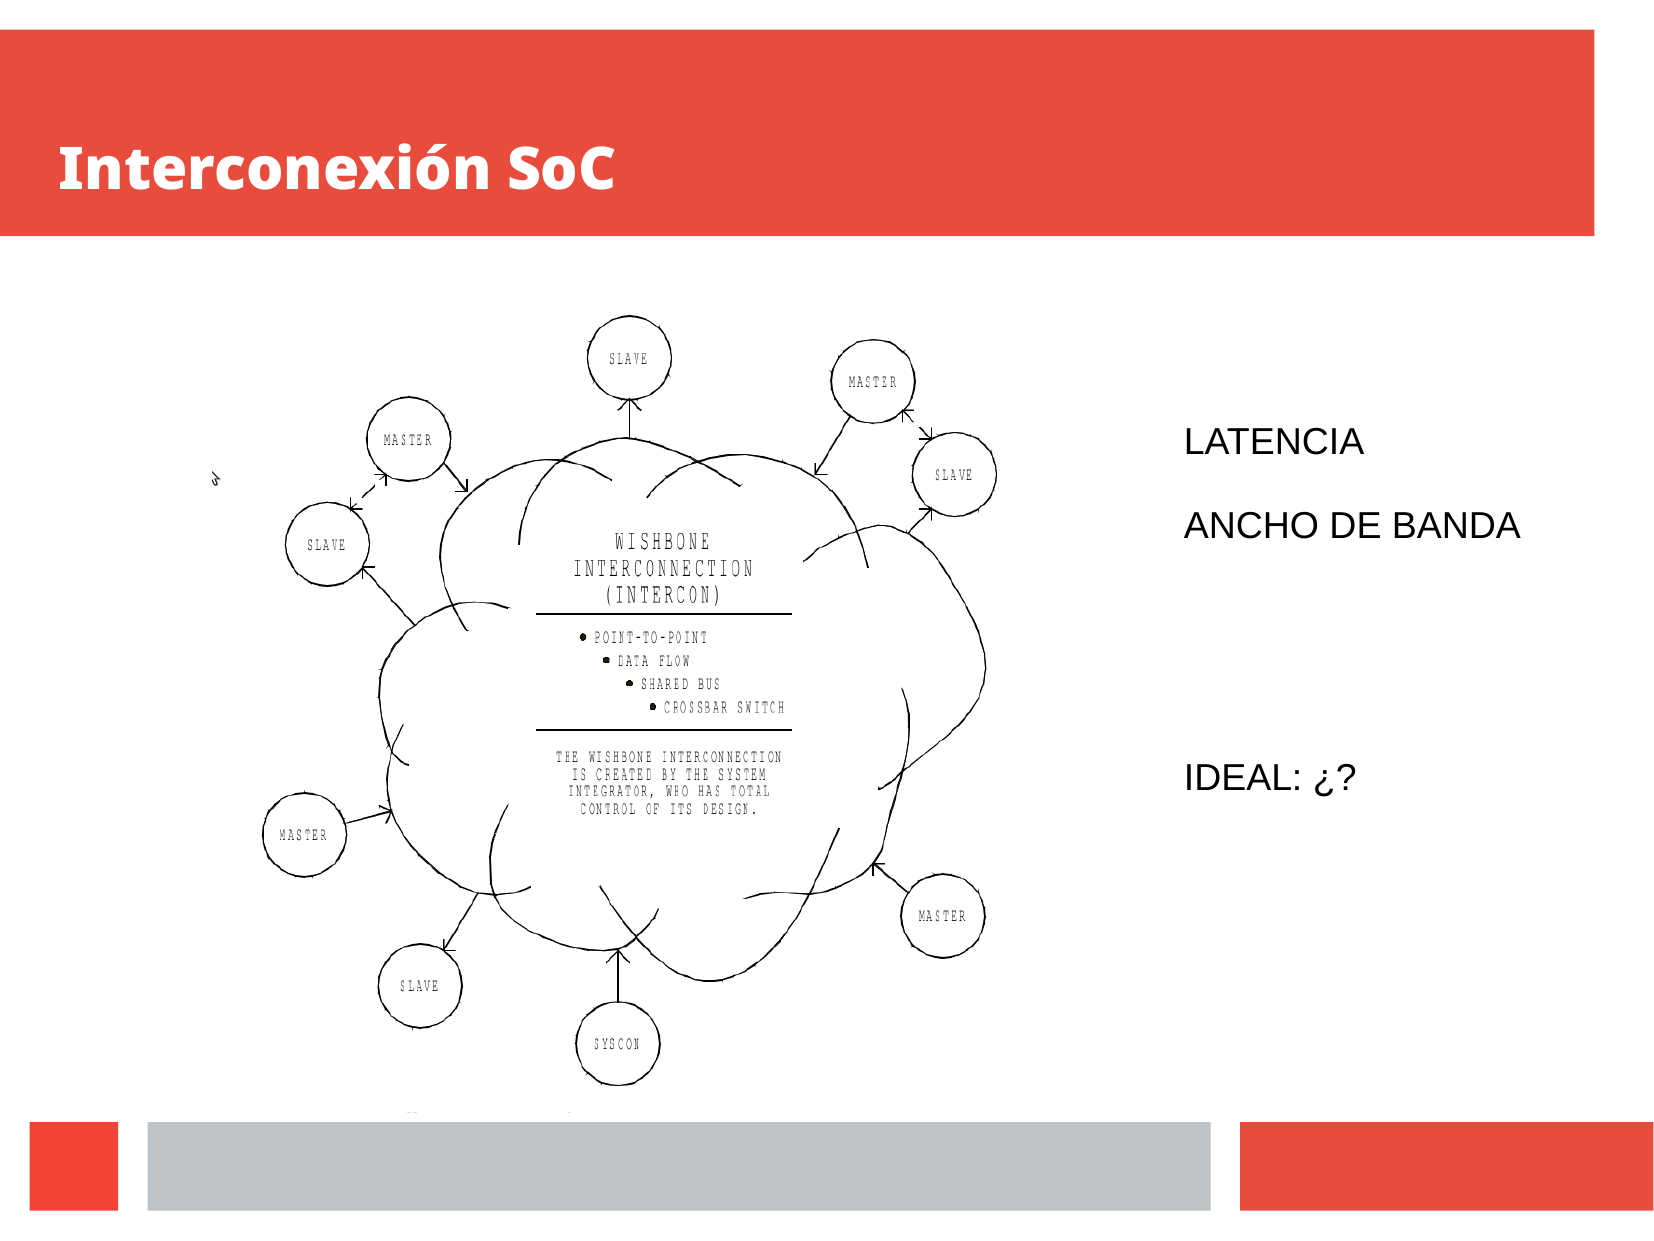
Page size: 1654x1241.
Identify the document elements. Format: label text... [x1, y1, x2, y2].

title Interconexión SoC [59, 59, 1595, 207]
picture [212, 271, 1075, 1113]
text_box LATENCIA ANCHO DE BANDA IDEAL: ¿? [1169, 413, 1619, 807]
